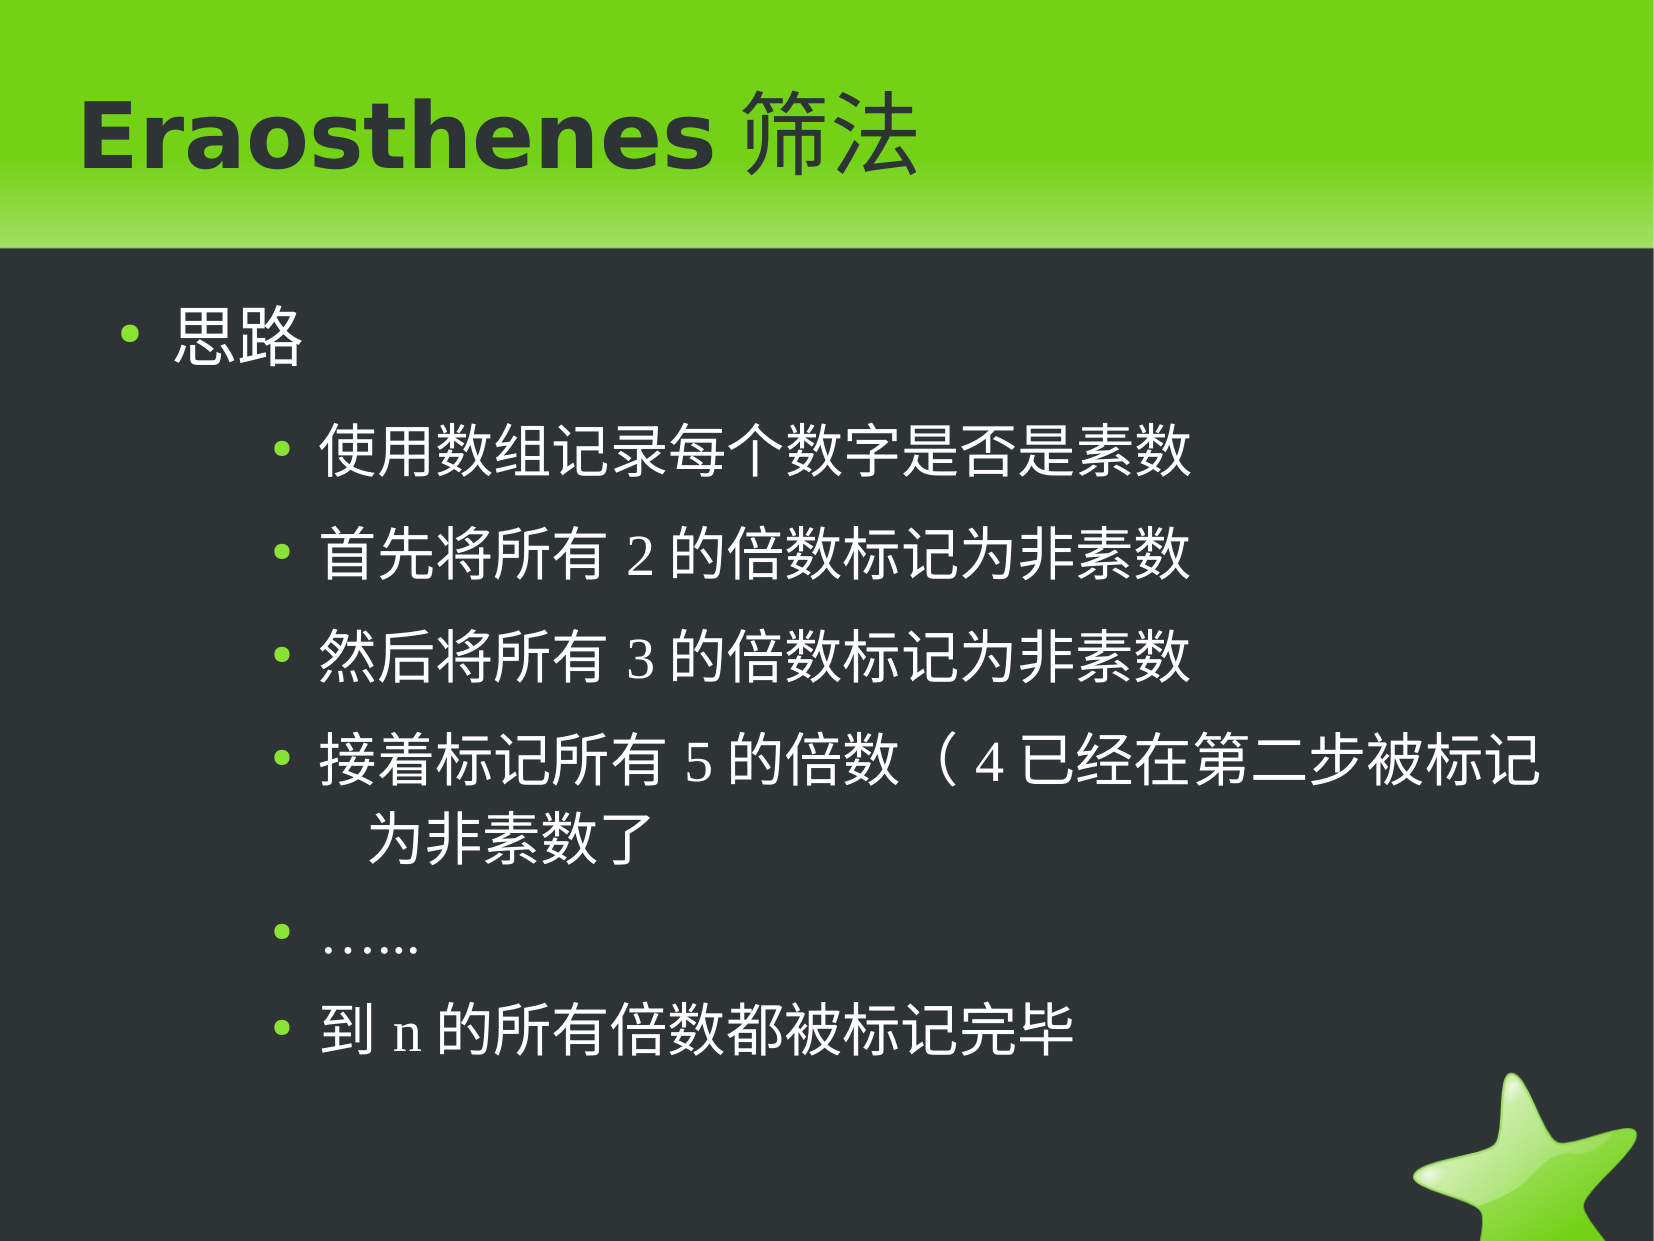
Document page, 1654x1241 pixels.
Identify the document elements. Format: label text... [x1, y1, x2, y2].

list 思路 使用数组记录每个数字是否是素数 首先将所有2的倍数标记为非素数 然后将所有3的倍数标记为非素数 接着标记所有5的倍数（4已经在第二步被标记为非素数了 …... 到n的所有倍数都被标记完毕 [82, 290, 1571, 1109]
title Eraosthenes筛法 [76, 29, 1565, 237]
picture [0, 0, 1654, 1241]
